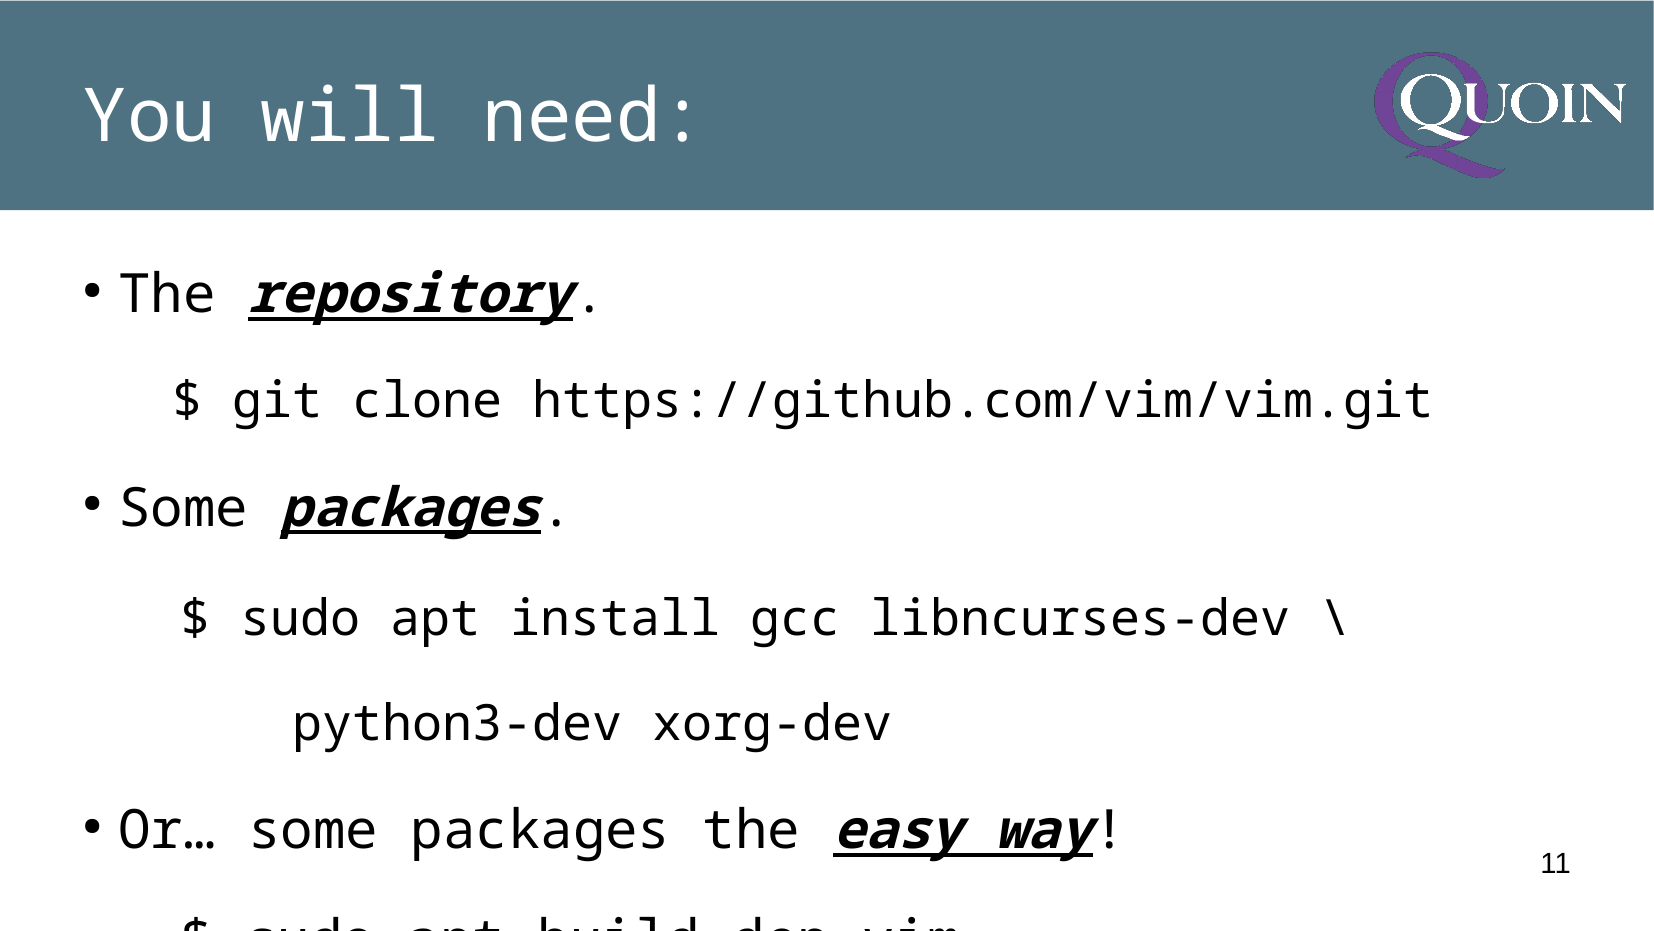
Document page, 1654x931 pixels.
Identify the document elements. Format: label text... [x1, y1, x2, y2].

title You will need: [82, 35, 1235, 189]
picture [1372, 49, 1654, 180]
subtitle The repository. $ git clone https://github.com/vim/vim.git Some packages. $ sudo apt install gcc libncurses-dev \ python3-dev xorg-dev Or… some packages the easy way! $ sudo apt build-dep vim [82, 255, 1571, 840]
